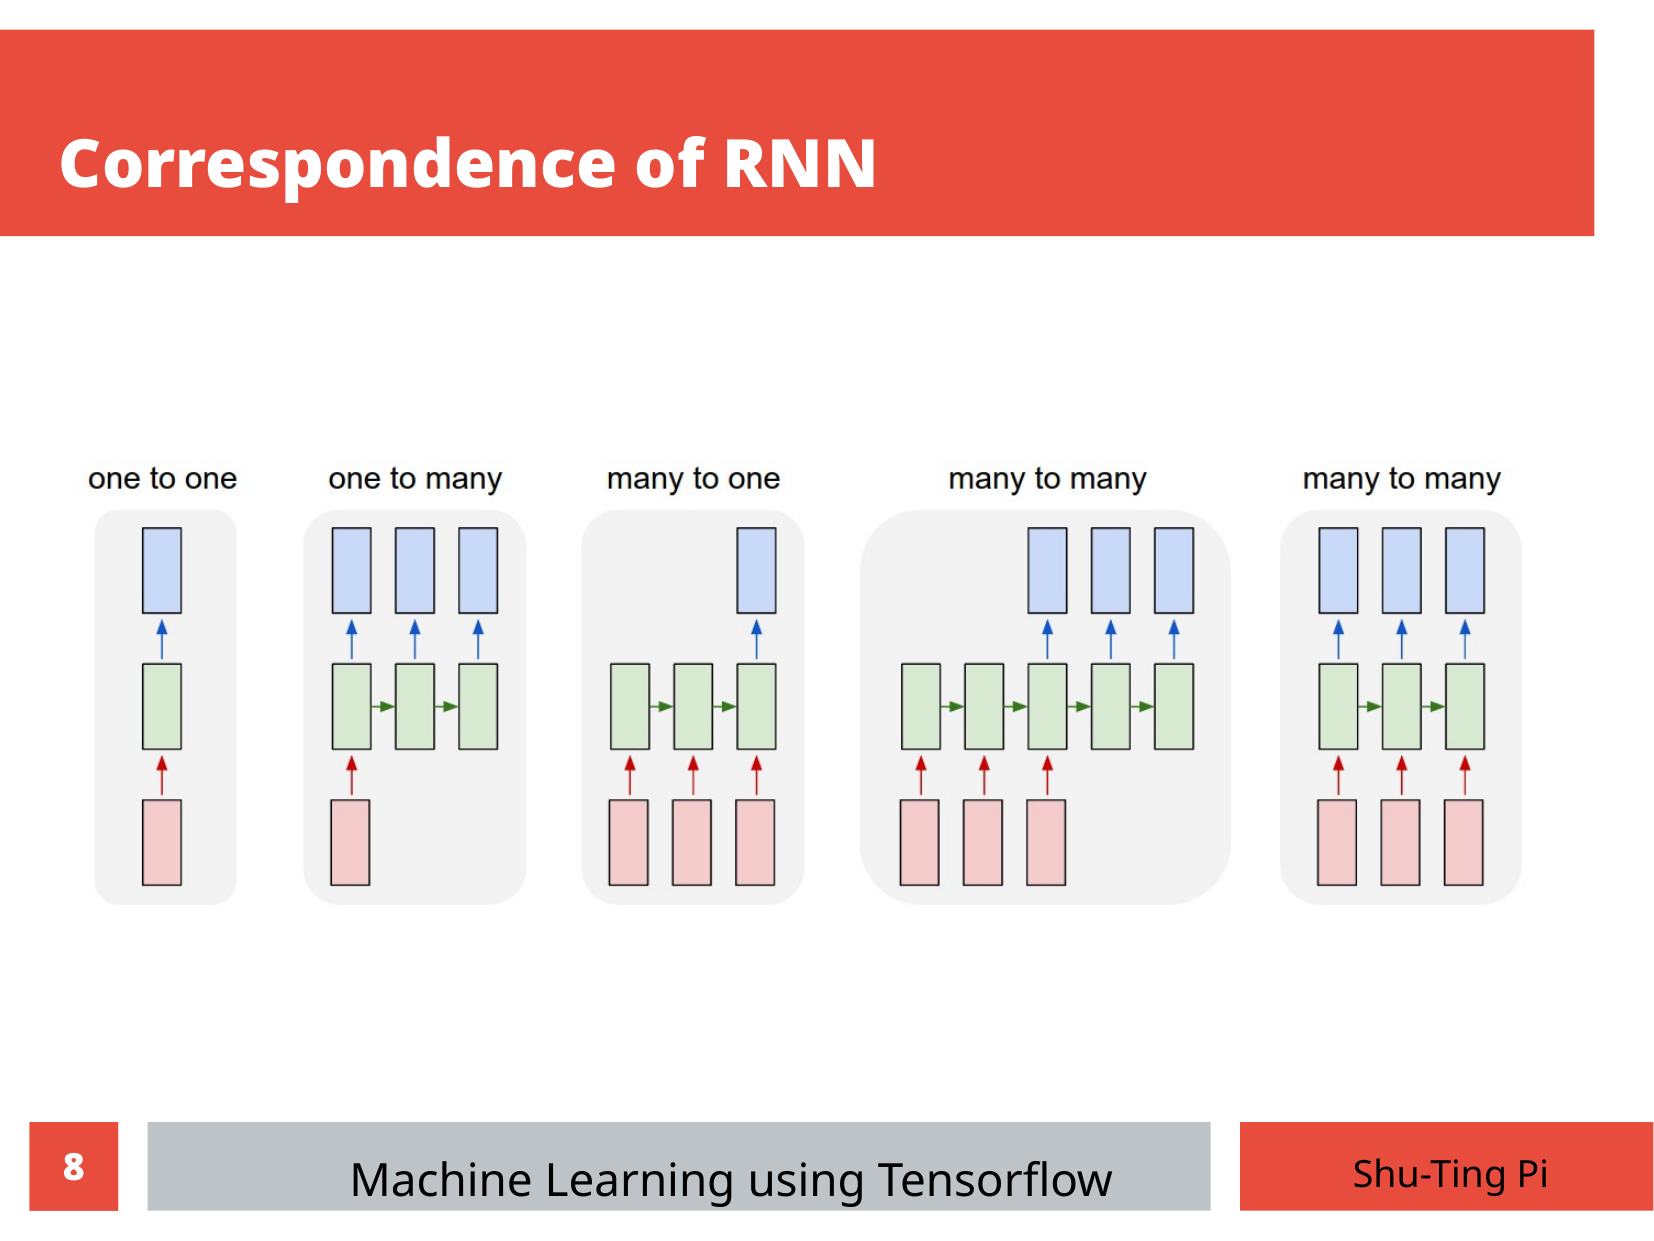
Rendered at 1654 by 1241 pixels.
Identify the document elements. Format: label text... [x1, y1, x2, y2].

title Correspondence of RNN [59, 59, 1595, 207]
text_box Machine Learning using Tensorflow [334, 1139, 1220, 1241]
text_box Shu-Ting Pi [1338, 1140, 1573, 1203]
picture [75, 459, 1535, 917]
